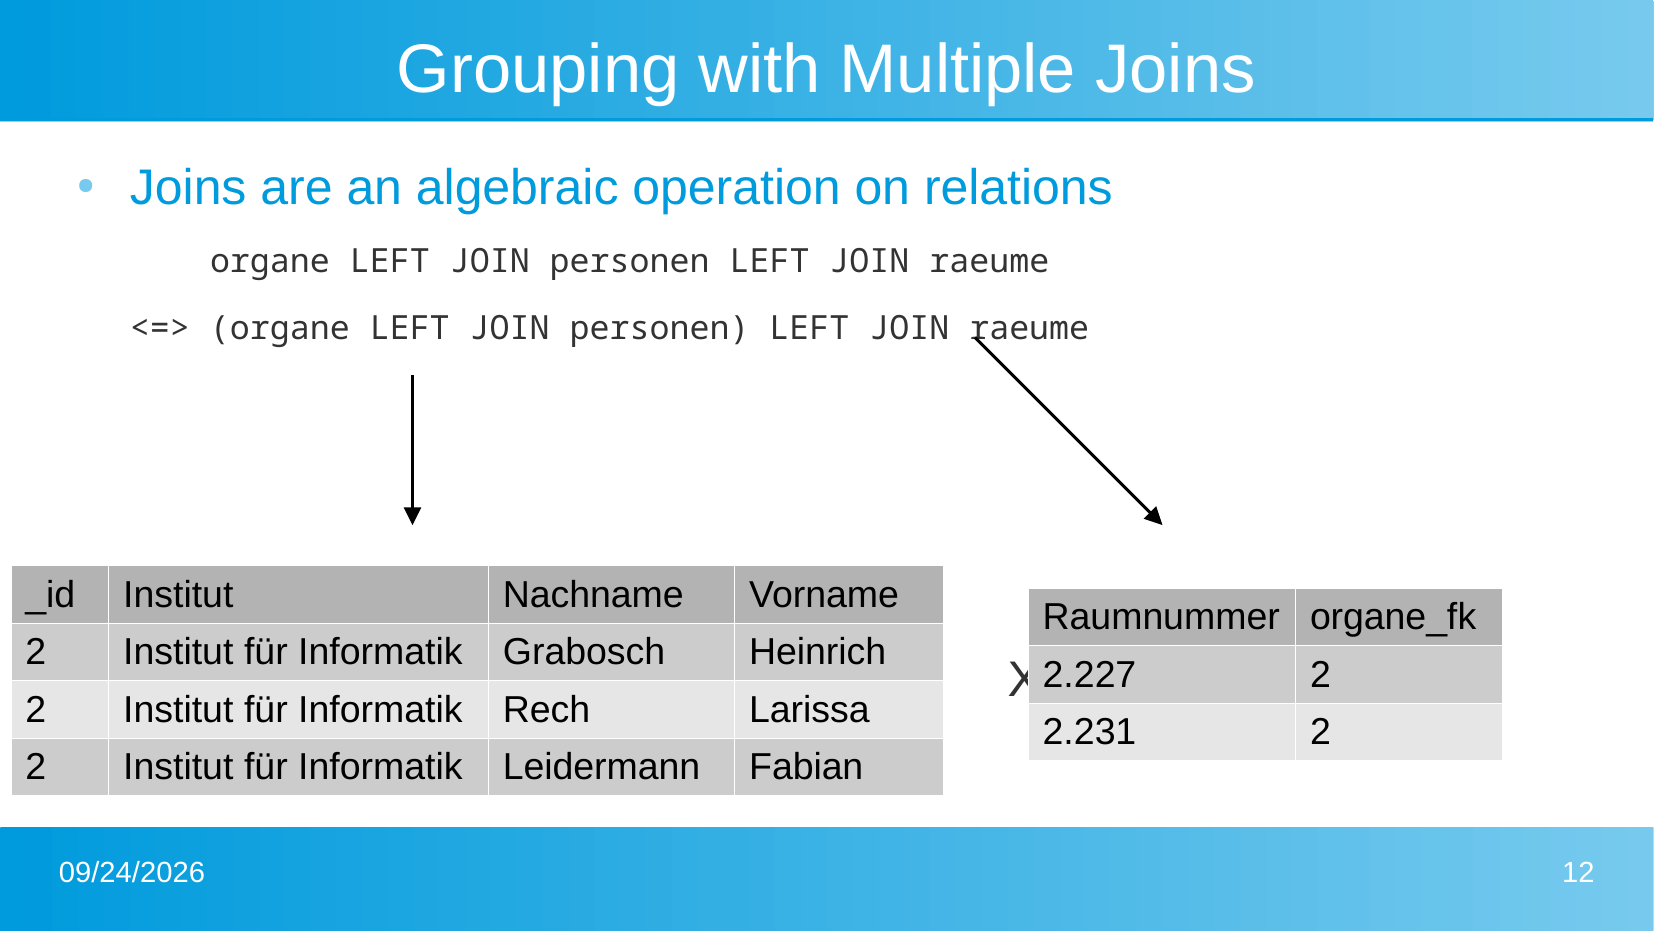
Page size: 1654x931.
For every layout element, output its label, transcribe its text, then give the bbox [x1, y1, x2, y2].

table_cell 2.231 [1029, 704, 1295, 760]
table_cell 2.227 [1029, 646, 1295, 703]
table_header organe_fk [1296, 589, 1502, 645]
table_cell 2 [12, 624, 108, 680]
table_cell Institut für Informatik [109, 624, 488, 680]
table_cell Fabian [735, 739, 943, 795]
table_cell Larissa [735, 681, 943, 738]
table_header _id [12, 566, 108, 623]
table_cell Institut für Informatik [109, 681, 488, 738]
title Grouping with Multiple Joins [59, 29, 1595, 108]
table_header Raumnummer [1029, 589, 1295, 645]
list Joins are an algebraic operation on relations organe LEFT JOIN personen LEFT JOIN raeume <=> (organe LEFT JOIN personen) LEFT JOIN raeume X =? [59, 159, 1595, 751]
table_cell Grabosch [489, 624, 734, 680]
table_header Nachname [489, 566, 734, 623]
table_cell Rech [489, 681, 734, 738]
table_header Institut [109, 566, 488, 623]
table_cell 2 [1296, 646, 1502, 703]
table_cell 2 [12, 739, 108, 795]
table_cell Heinrich [735, 624, 943, 680]
table_cell Leidermann [489, 739, 734, 795]
table_header Vorname [735, 566, 943, 623]
table_cell 2 [12, 681, 108, 738]
table_cell 2 [1296, 704, 1502, 760]
table_cell Institut für Informatik [109, 739, 488, 795]
